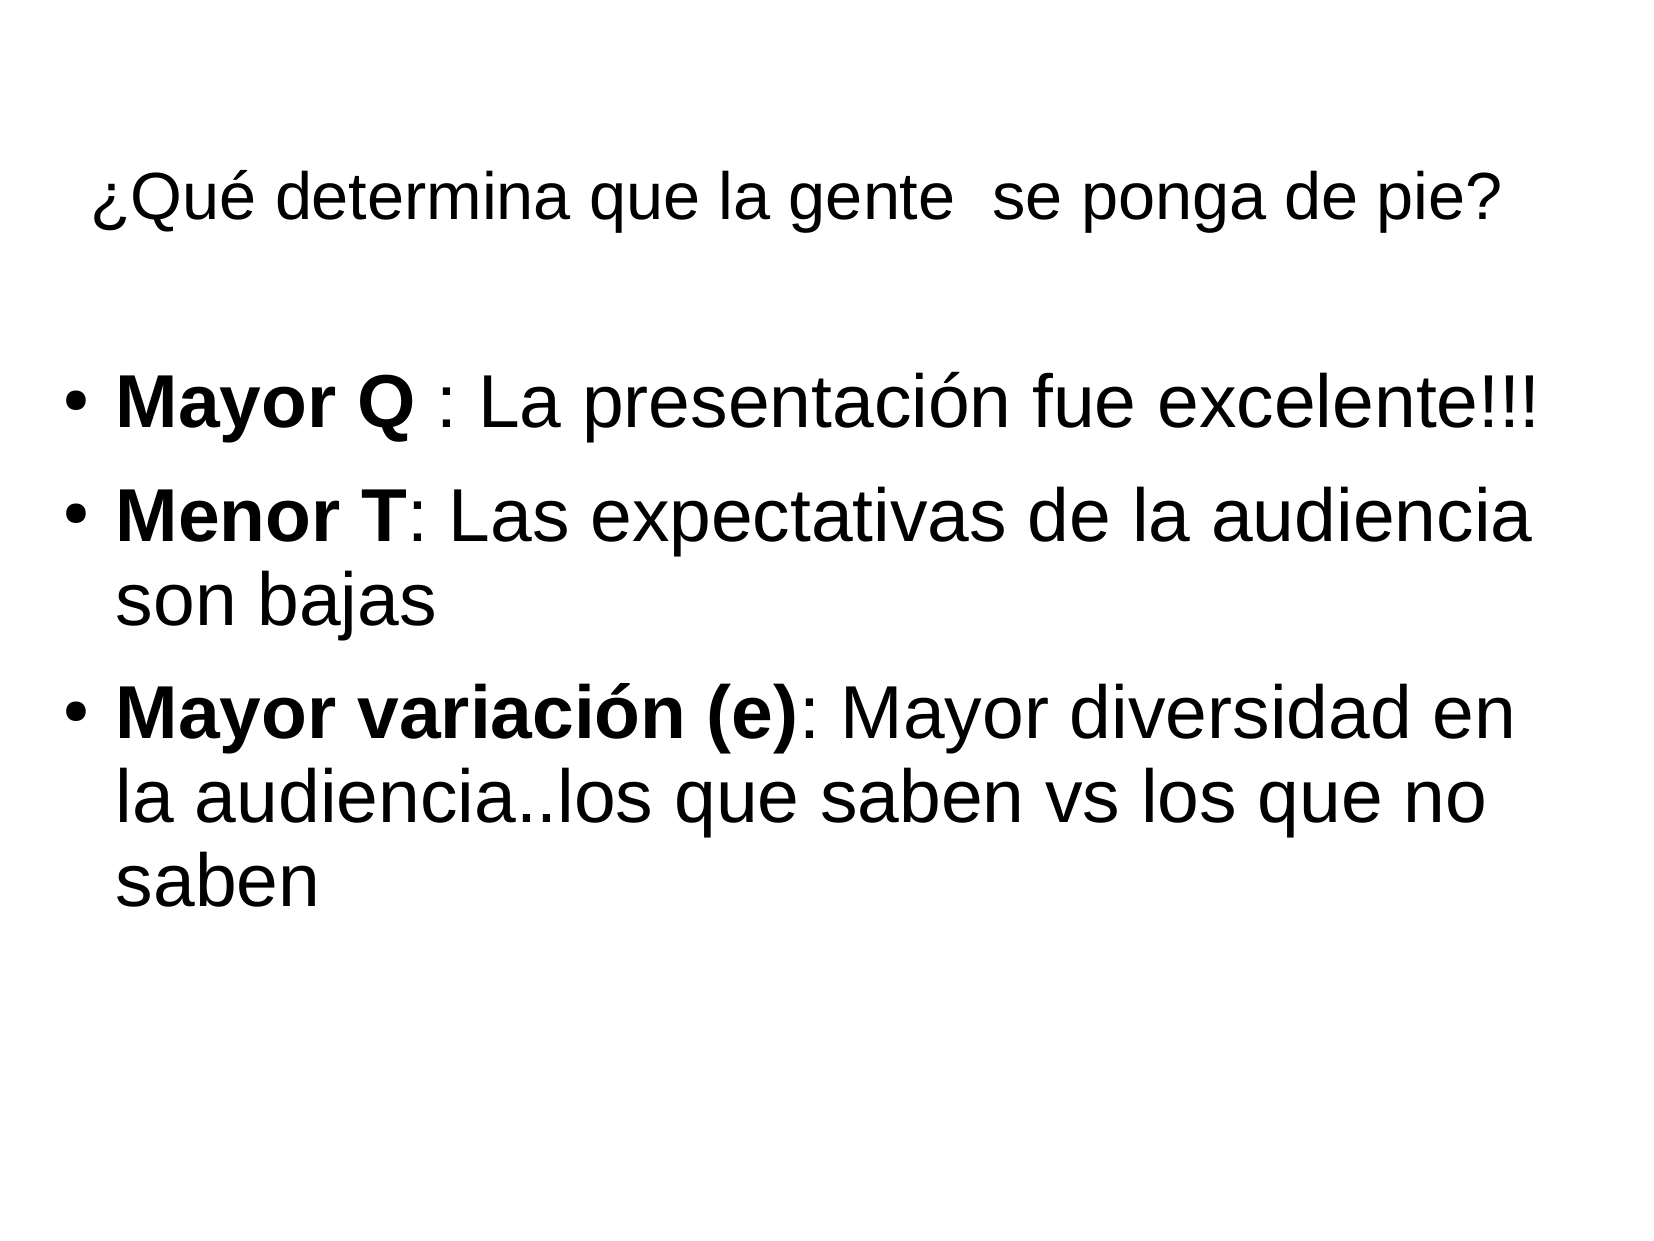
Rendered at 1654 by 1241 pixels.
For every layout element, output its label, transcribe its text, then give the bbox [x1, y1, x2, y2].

title ¿Qué determina que la gente se ponga de pie? [90, 92, 1553, 301]
list Mayor Q : La presentación fue excelente!!! Menor T: Las expectativas de la audiencia son bajas Mayor variación (e): Mayor diversidad en la audiencia..los que saben vs los que no saben [45, 360, 1564, 1021]
